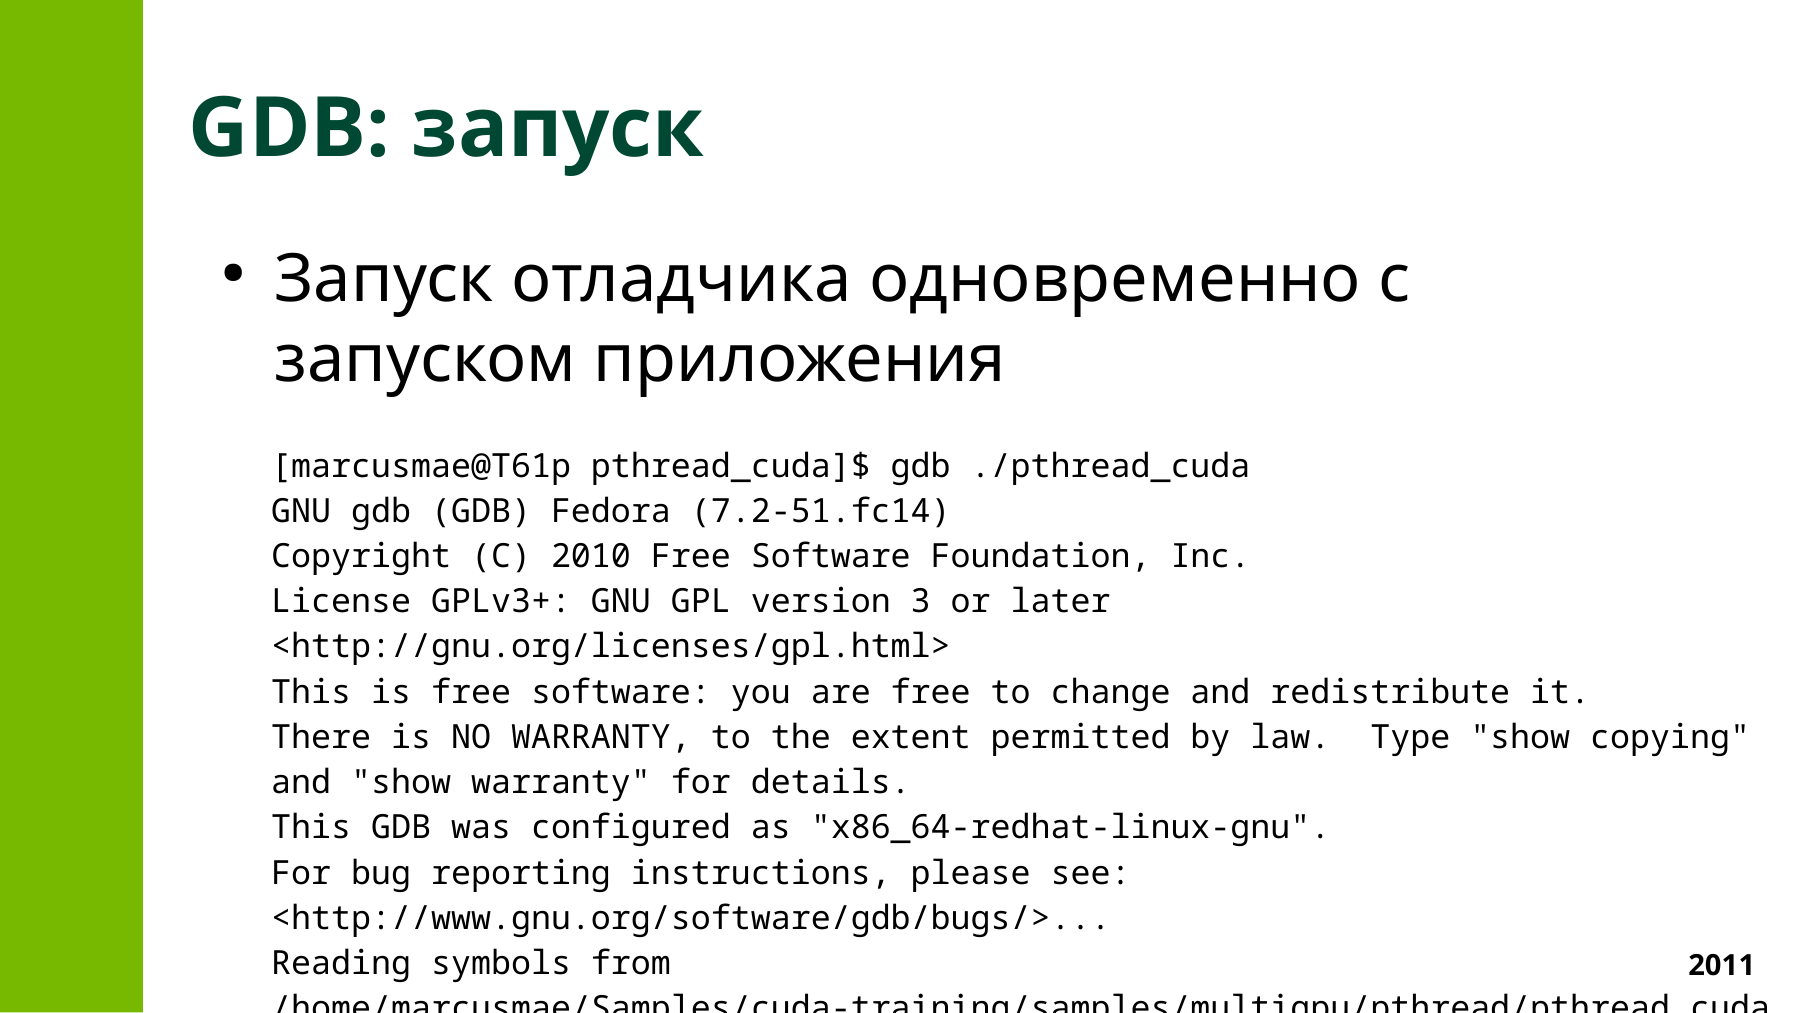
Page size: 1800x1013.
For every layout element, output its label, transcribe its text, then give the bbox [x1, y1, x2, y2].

list Запуск отладчика одновременно с запуском приложения [188, 227, 1733, 976]
text_box [marcusmae@T61p pthread_cuda]$ gdb ./pthread_cuda GNU gdb (GDB) Fedora (7.2-51.fc14) Copyright (C) 2010 Free Software Foundation, Inc. License GPLv3+: GNU GPL version 3 or later <http://gnu.org/licenses/gpl.html> This is free software: you are free to change and redistribute it. There is NO WARRANTY, to the extent permitted by law. Type "show copying" and "show warranty" for details. This GDB was configured as "x86_64-redhat-linux-gnu". For bug reporting instructions, please see: <http://www.gnu.org/software/gdb/bugs/>... Reading symbols from /home/marcusmae/Samples/cuda-training/samples/multigpu/pthread/pthread_cuda/pthread_cuda...done. (gdb) [256, 434, 1800, 989]
title GDB: запуск [188, 40, 1733, 211]
